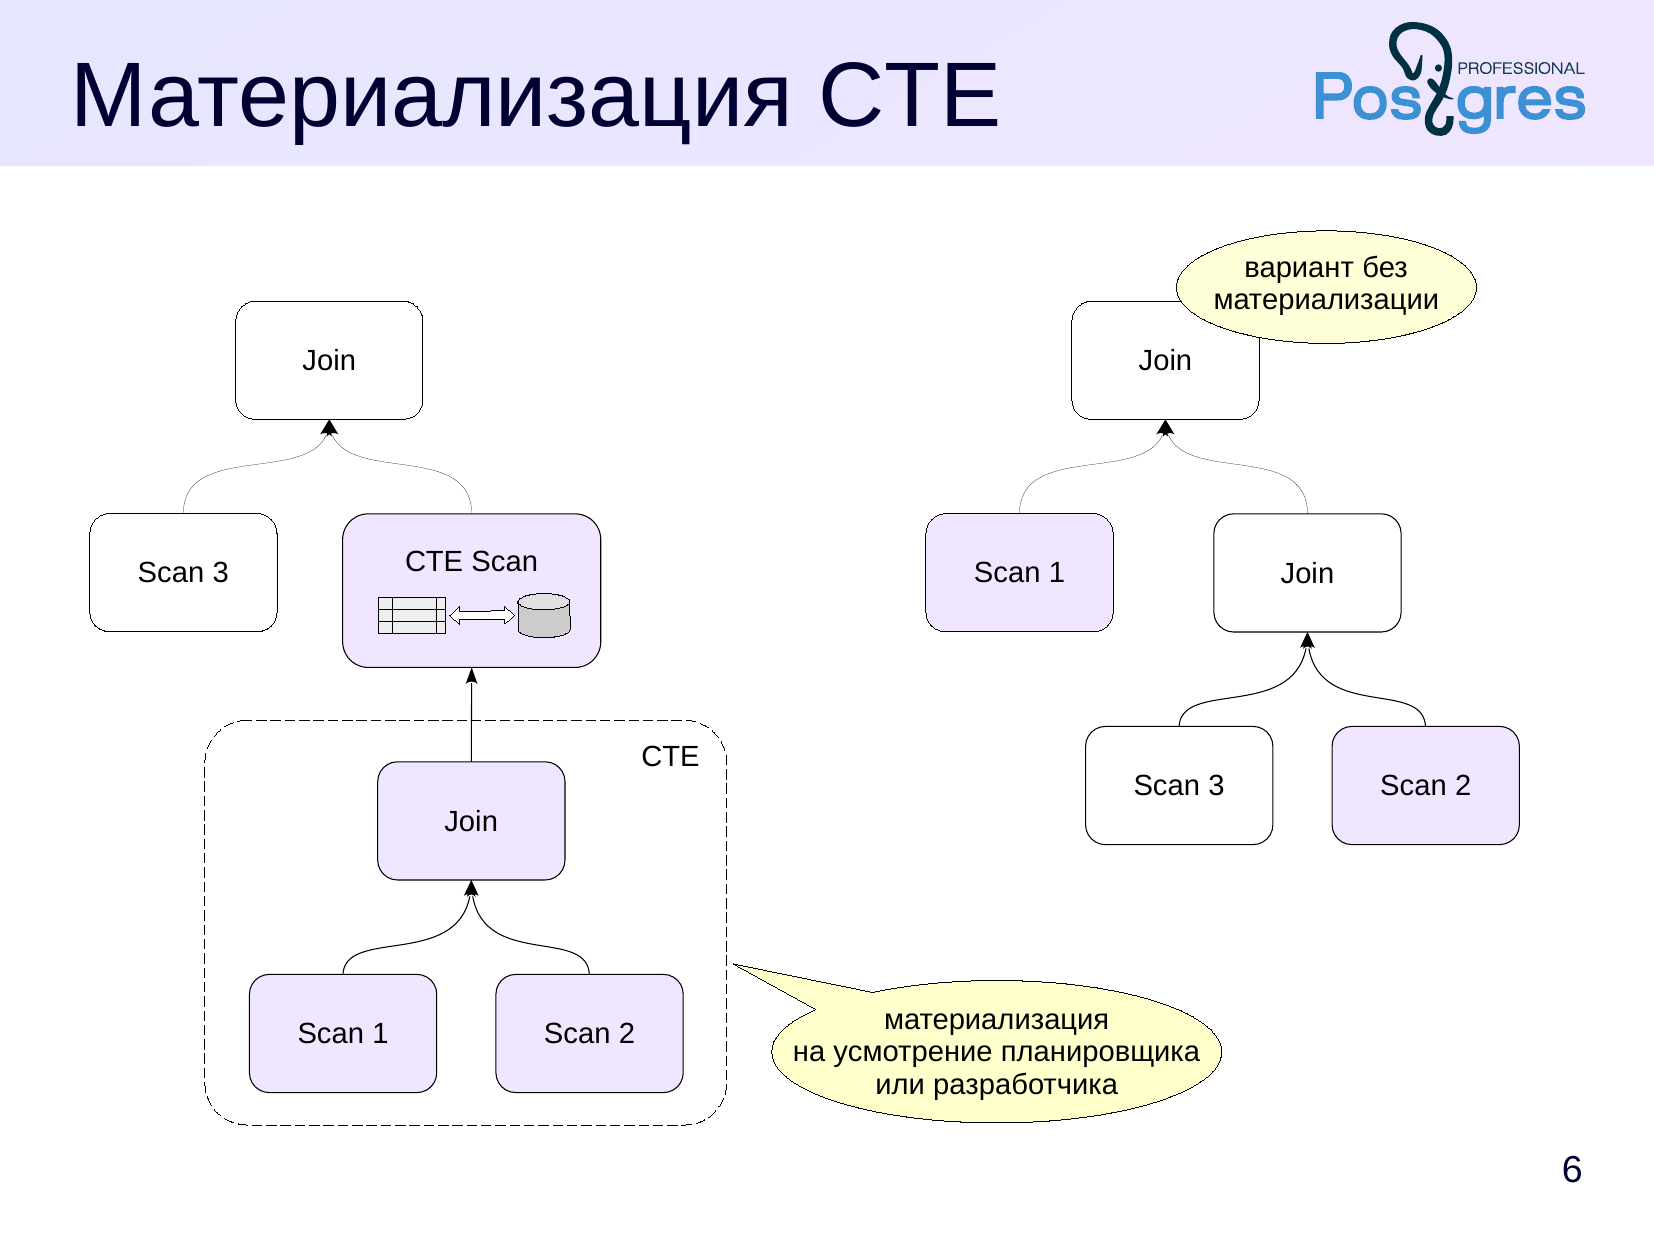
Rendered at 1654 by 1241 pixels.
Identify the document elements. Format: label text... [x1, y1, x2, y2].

text_box [393, 610, 436, 621]
text_box [378, 622, 392, 634]
text_box Scan 2 [1332, 726, 1520, 845]
text_box Scan 3 [89, 513, 278, 632]
text_box Scan 1 [249, 974, 437, 1093]
text_box вариант без материализации [1176, 230, 1477, 344]
text_box CTE Scan [342, 513, 601, 668]
text_box Join [1071, 301, 1260, 420]
text_box Scan 1 [925, 513, 1114, 632]
text_box Join [1213, 513, 1402, 633]
text_box [437, 622, 446, 634]
text_box [393, 597, 436, 609]
text_box [437, 597, 446, 609]
text_box [393, 622, 436, 634]
text_box материализация на усмотрение планировщика или разработчика [733, 963, 1222, 1123]
title Материализация CTE [70, 43, 1241, 147]
text_box [517, 602, 571, 638]
text_box Scan 2 [495, 974, 684, 1093]
text_box [378, 610, 392, 621]
text_box CTE [204, 720, 727, 1126]
text_box Scan 3 [1085, 726, 1273, 845]
text_box [449, 606, 515, 625]
text_box [437, 610, 446, 621]
text_box Join [377, 761, 565, 880]
text_box Join [235, 301, 423, 420]
text_box [378, 597, 392, 609]
